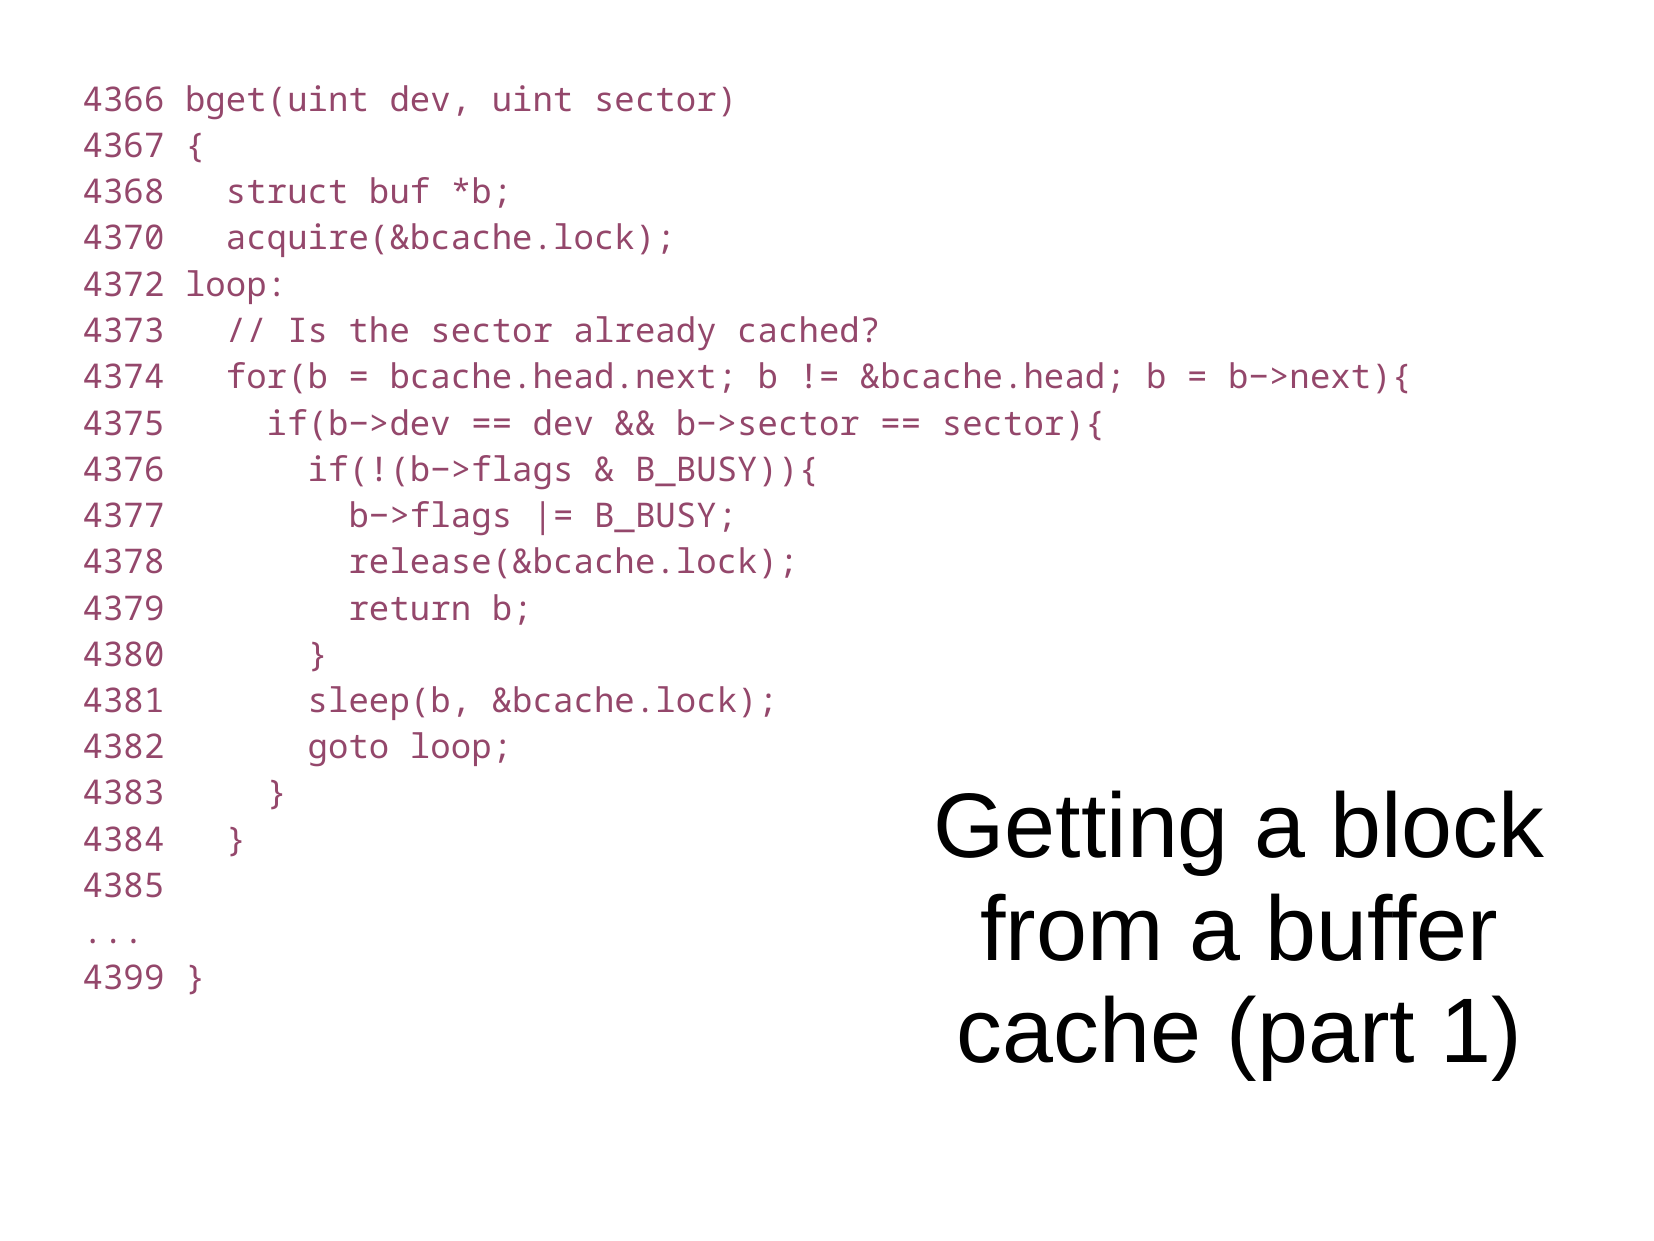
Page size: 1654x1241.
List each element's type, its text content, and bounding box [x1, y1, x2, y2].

title Getting a block from a buffer cache (part 1) [904, 774, 1576, 1083]
list 4366 bget(uint dev, uint sector) 4367 { 4368 struct buf *b; 4370 acquire(&bcache.lock); 4372 loop: 4373 // Is the sector already cached? 4374 for(b = bcache.head.next; b != &bcache.head; b = b−>next){ 4375 if(b−>dev == dev && b−>sector == sector){ 4376 if(!(b−>flags & B_BUSY)){ 4377 b−>flags |= B_BUSY; 4378 release(&bcache.lock); 4379 return b; 4380 } 4381 sleep(b, &bcache.lock); 4382 goto loop; 4383 } 4384 } 4385 ... 4399 } [82, 75, 1571, 1010]
